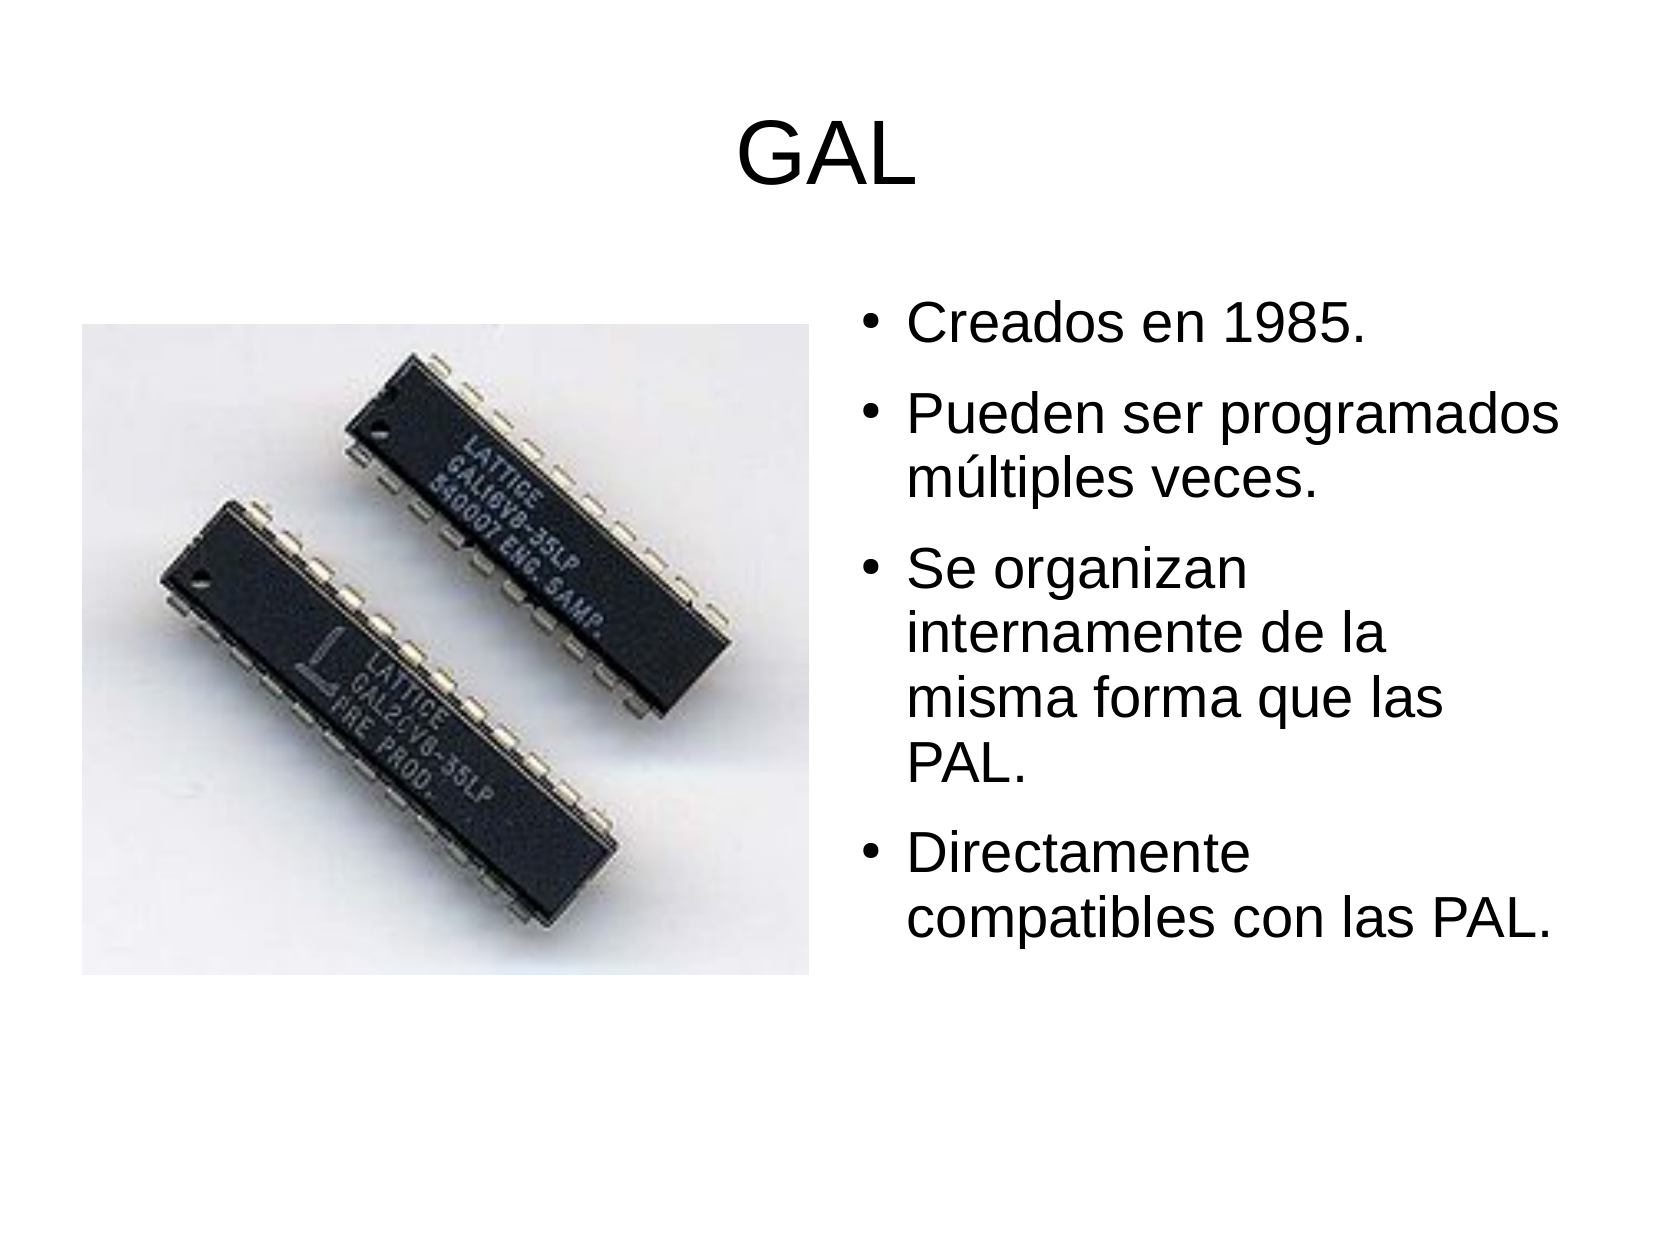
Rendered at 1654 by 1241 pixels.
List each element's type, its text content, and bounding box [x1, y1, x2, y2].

title GAL [82, 49, 1571, 257]
picture [82, 324, 809, 975]
list Creados en 1985. Pueden ser programados múltiples veces. Se organizan internamente de la misma forma que las PAL. Directamente compatibles con las PAL. [845, 290, 1572, 1010]
